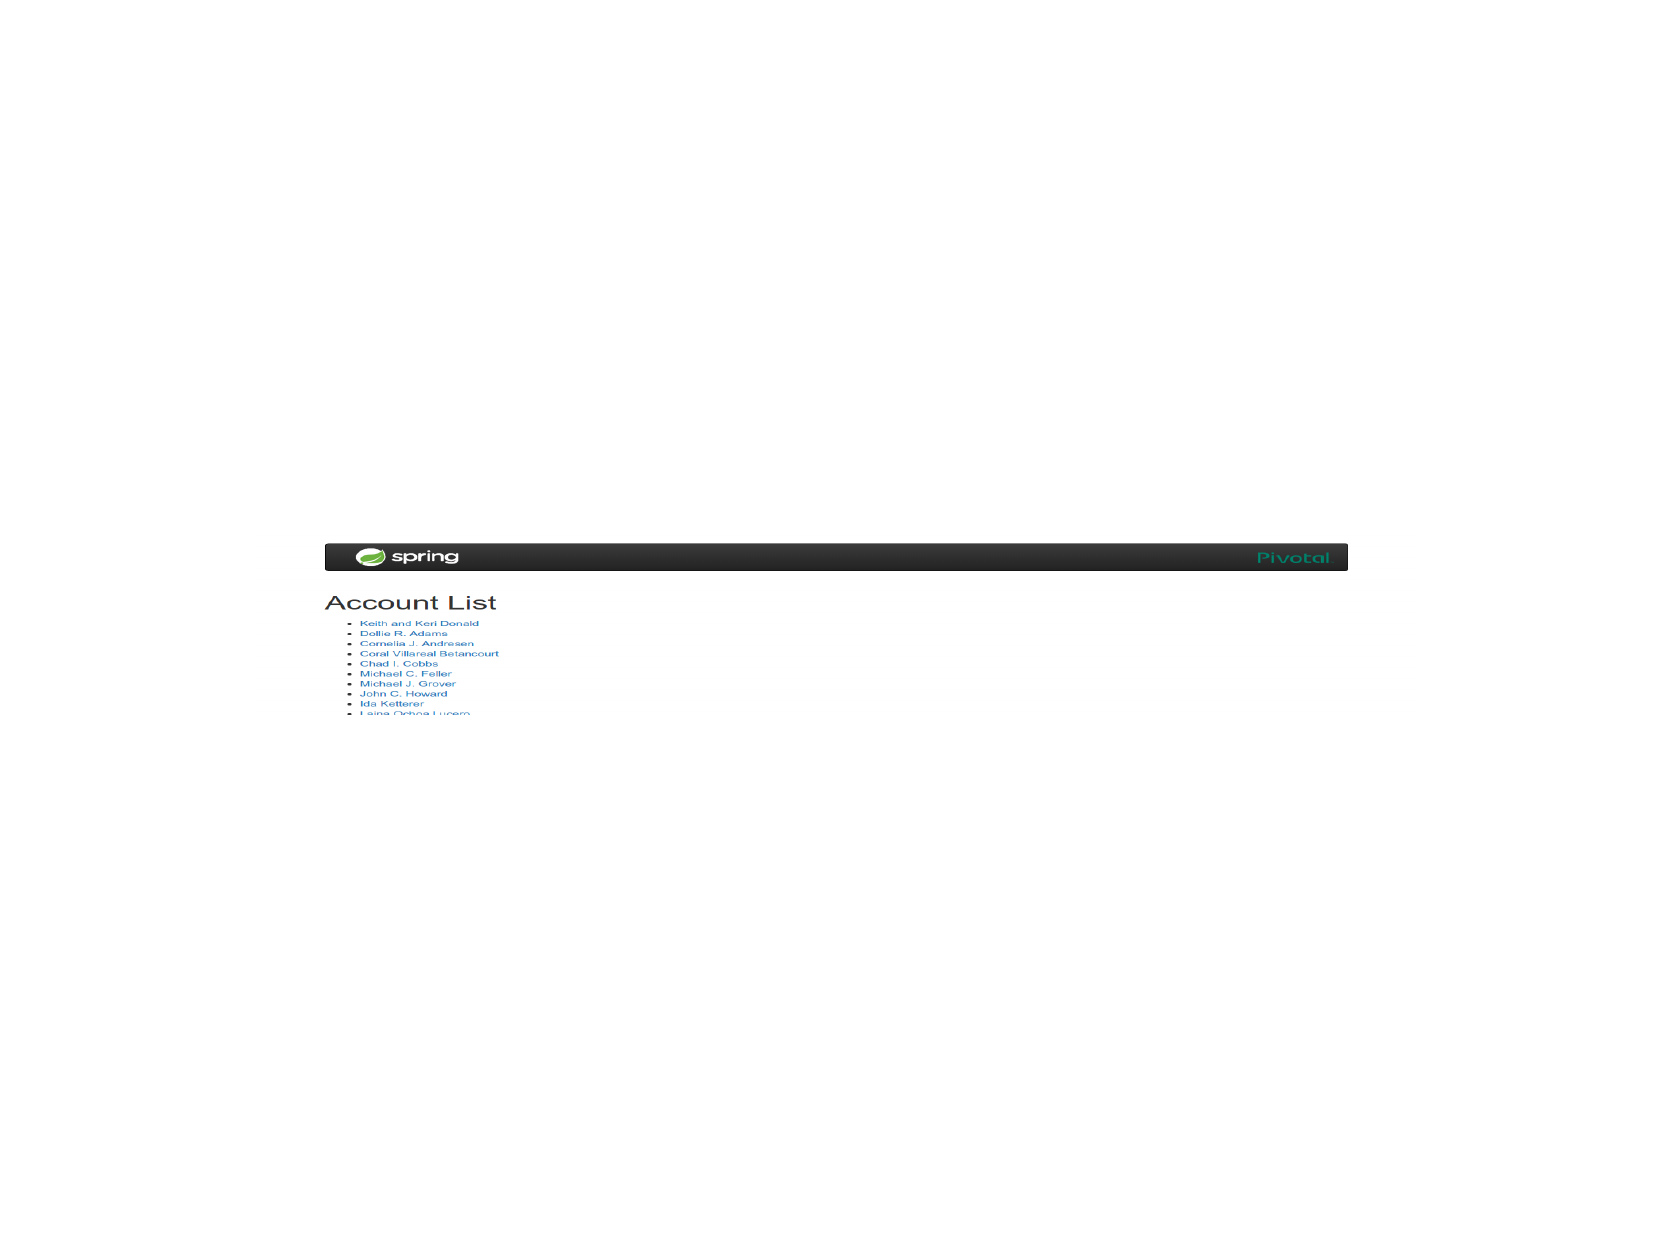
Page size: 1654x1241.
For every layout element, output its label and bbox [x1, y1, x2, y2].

picture [256, 532, 1416, 715]
